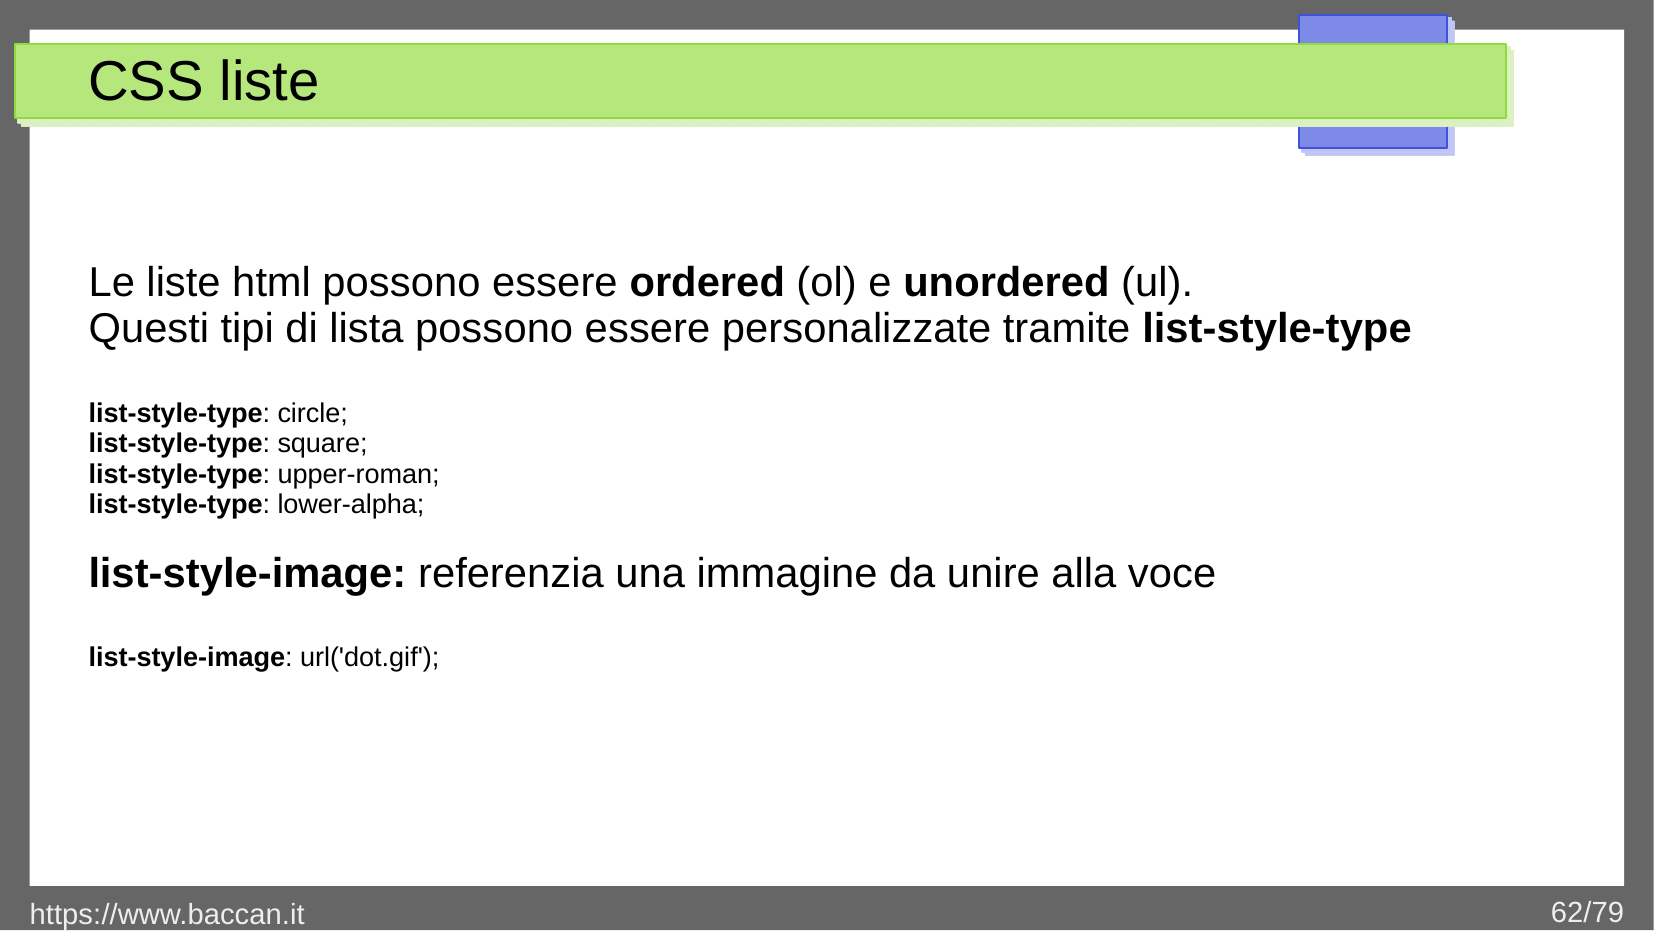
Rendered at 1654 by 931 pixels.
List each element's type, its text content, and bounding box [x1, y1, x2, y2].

title CSS liste [88, 44, 1506, 119]
text_box Le liste html possono essere ordered (ol) e unordered (ul). Questi tipi di lista possono essere personalizzate tramite list-style-type list-style-type: circle; list-style-type: square; list-style-type: upper-roman; list-style-type: lower-alpha; list-style-image: referenzia una immagine da unire alla voce list-style-image: url('dot.gif'); [88, 186, 1565, 838]
